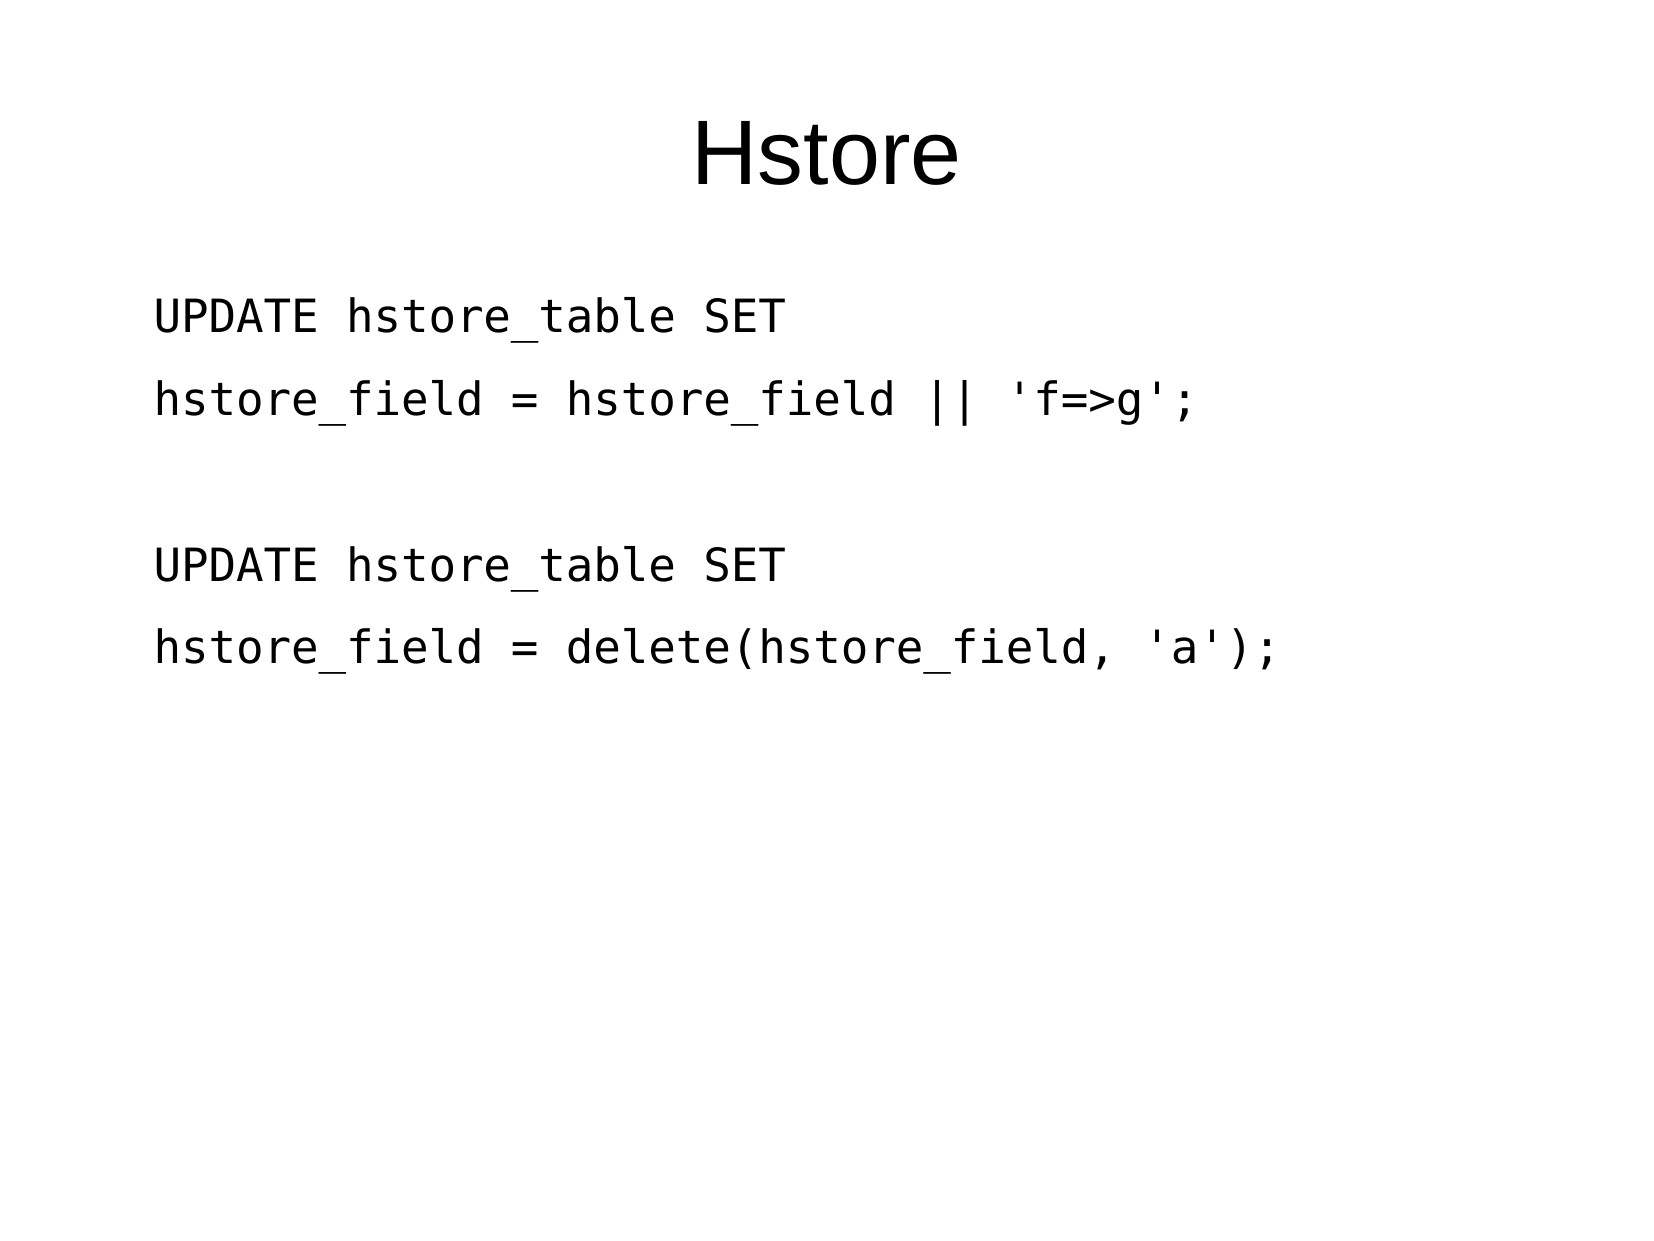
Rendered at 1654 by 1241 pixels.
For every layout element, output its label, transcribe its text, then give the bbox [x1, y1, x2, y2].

title Hstore [82, 49, 1571, 257]
list UPDATE hstore_table SET hstore_field = hstore_field || 'f=>g'; UPDATE hstore_table SET hstore_field = delete(hstore_field, 'a'); [82, 290, 1571, 1010]
